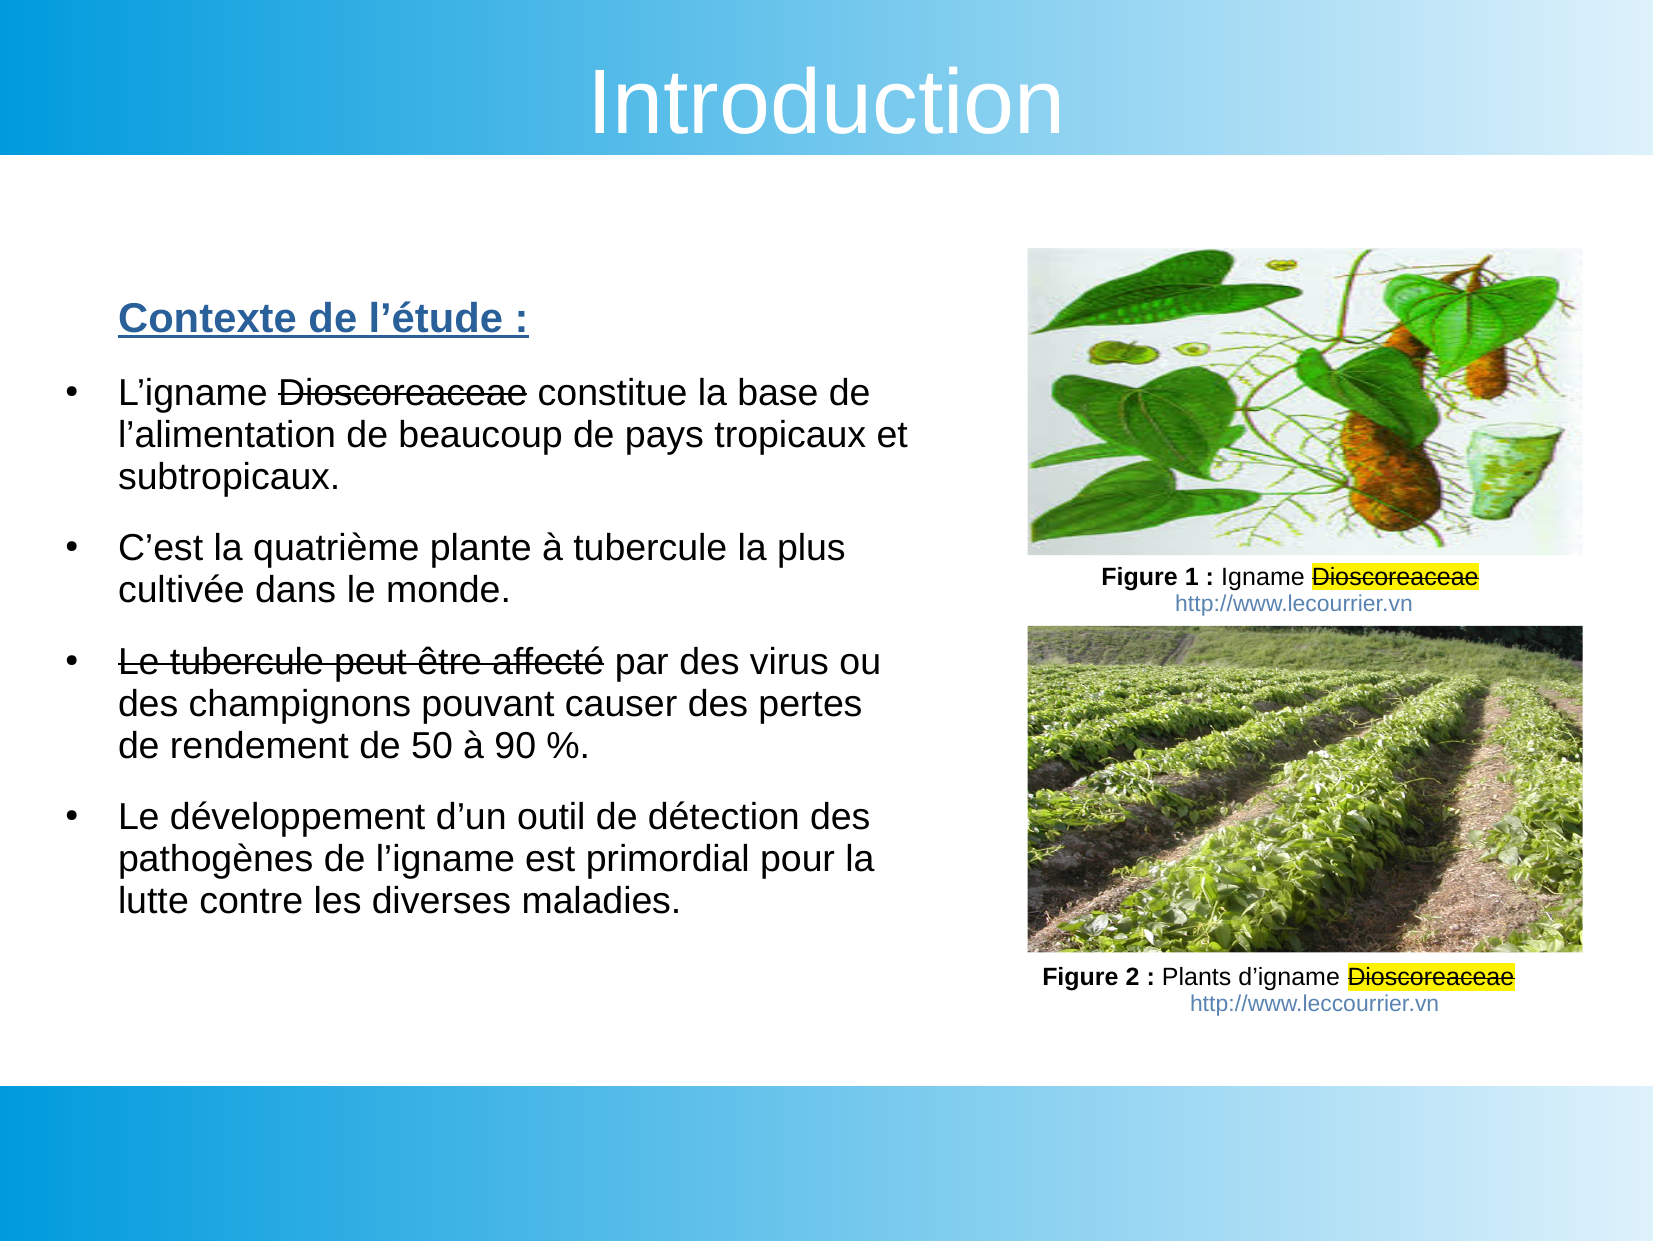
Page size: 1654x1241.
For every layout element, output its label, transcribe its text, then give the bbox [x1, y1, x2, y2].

title Introduction [82, 49, 1571, 155]
list Contexte de l’étude : L’igname Dioscoreaceae constitue la base de l’alimentation de beaucoup de pays tropicaux et subtropicaux. C’est la quatrième plante à tubercule la plus cultivée dans le monde. Le tubercule peut être affecté par des virus ou des champignons pouvant causer des pertes de rendement de 50 à 90 %. Le développement d’un outil de détection des pathogènes de l’igname est primordial pour la lutte contre les diverses maladies. [47, 295, 910, 1004]
text_box [1027, 625, 1583, 953]
text_box Figure 2 : Plants d’igname Dioscoreaceae http://www.leccourrier.vn [1027, 952, 1619, 1028]
text_box Figure 1 : Igname Dioscoreaceae http://www.lecourrier.vn [1086, 555, 1548, 624]
text_box [1027, 248, 1583, 556]
